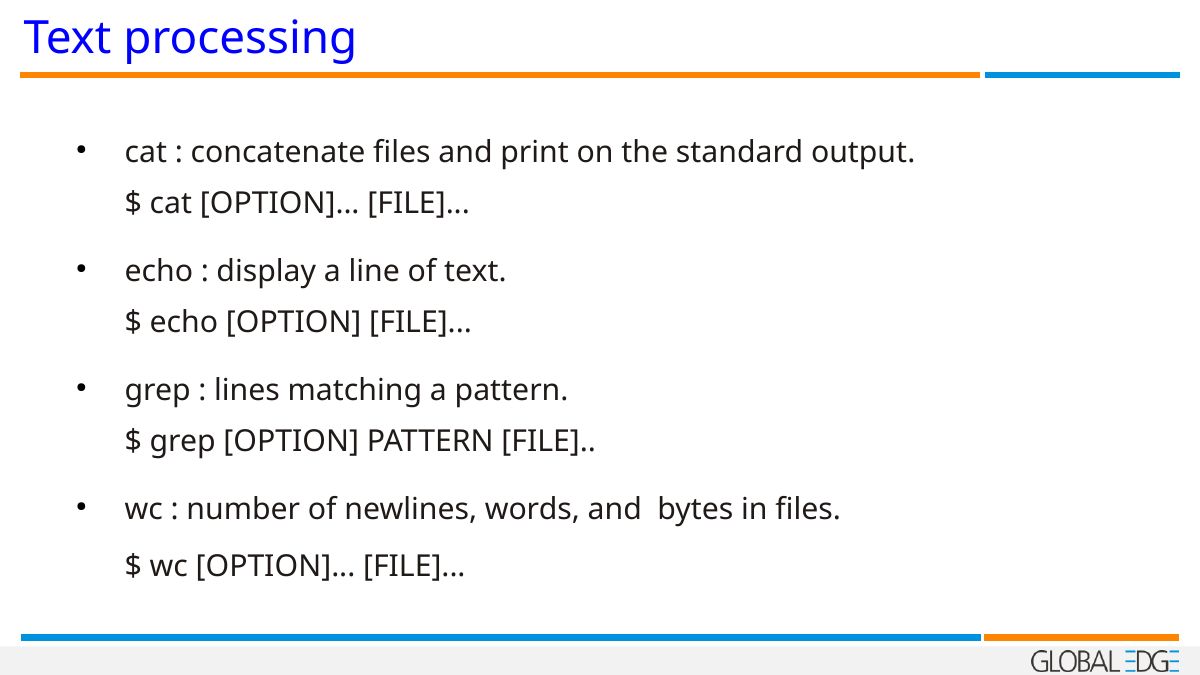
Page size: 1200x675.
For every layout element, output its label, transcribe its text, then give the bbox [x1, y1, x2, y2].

picture [1031, 650, 1179, 672]
title Text processing [23, 9, 1099, 64]
list cat : concatenate files and print on the standard output. $ cat [OPTION]... [FILE]... echo : display a line of text. $ echo [OPTION] [FILE]... grep : lines matching a pattern. $ grep [OPTION] PATTERN [FILE].. wc : number of newlines, words, and bytes in files. $ wc [OPTION]... [FILE]... [60, 129, 1140, 591]
